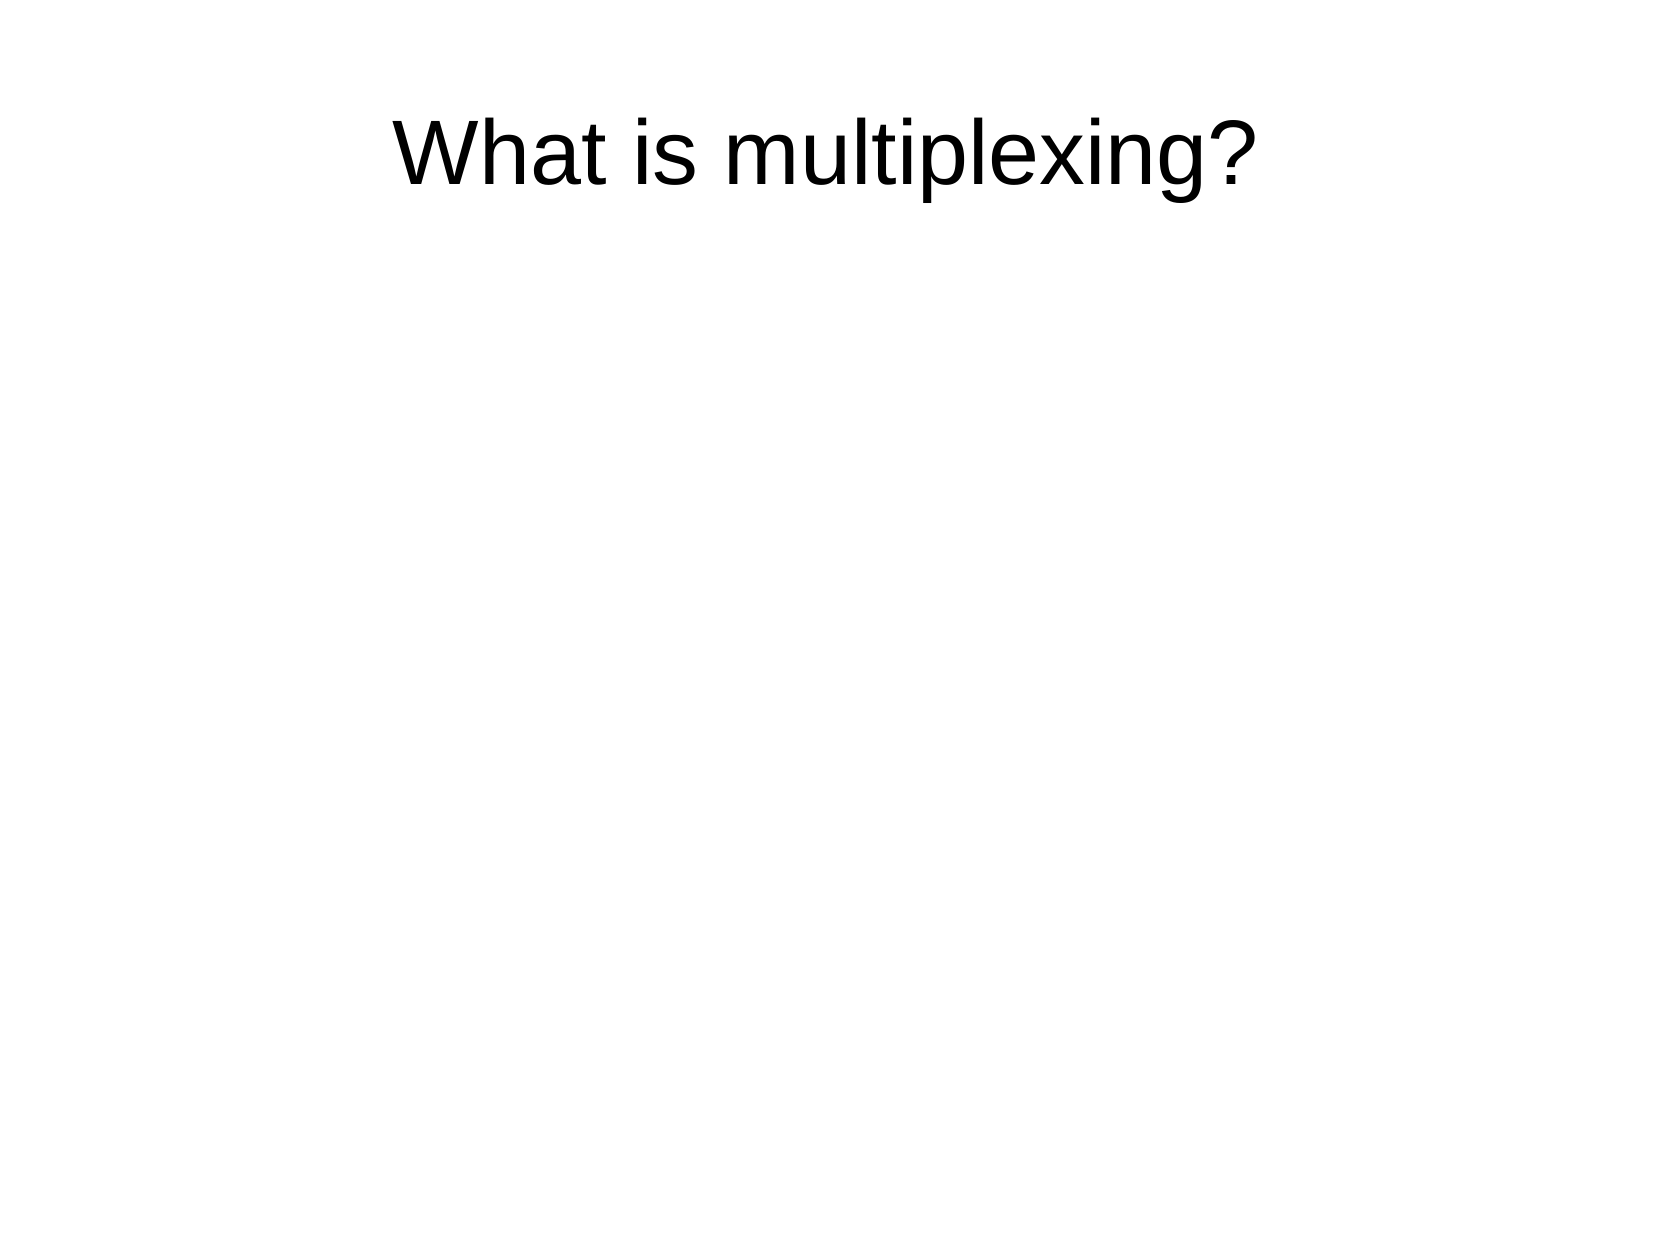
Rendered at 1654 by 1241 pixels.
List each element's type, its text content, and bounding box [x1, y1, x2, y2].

title What is multiplexing? [82, 49, 1571, 257]
